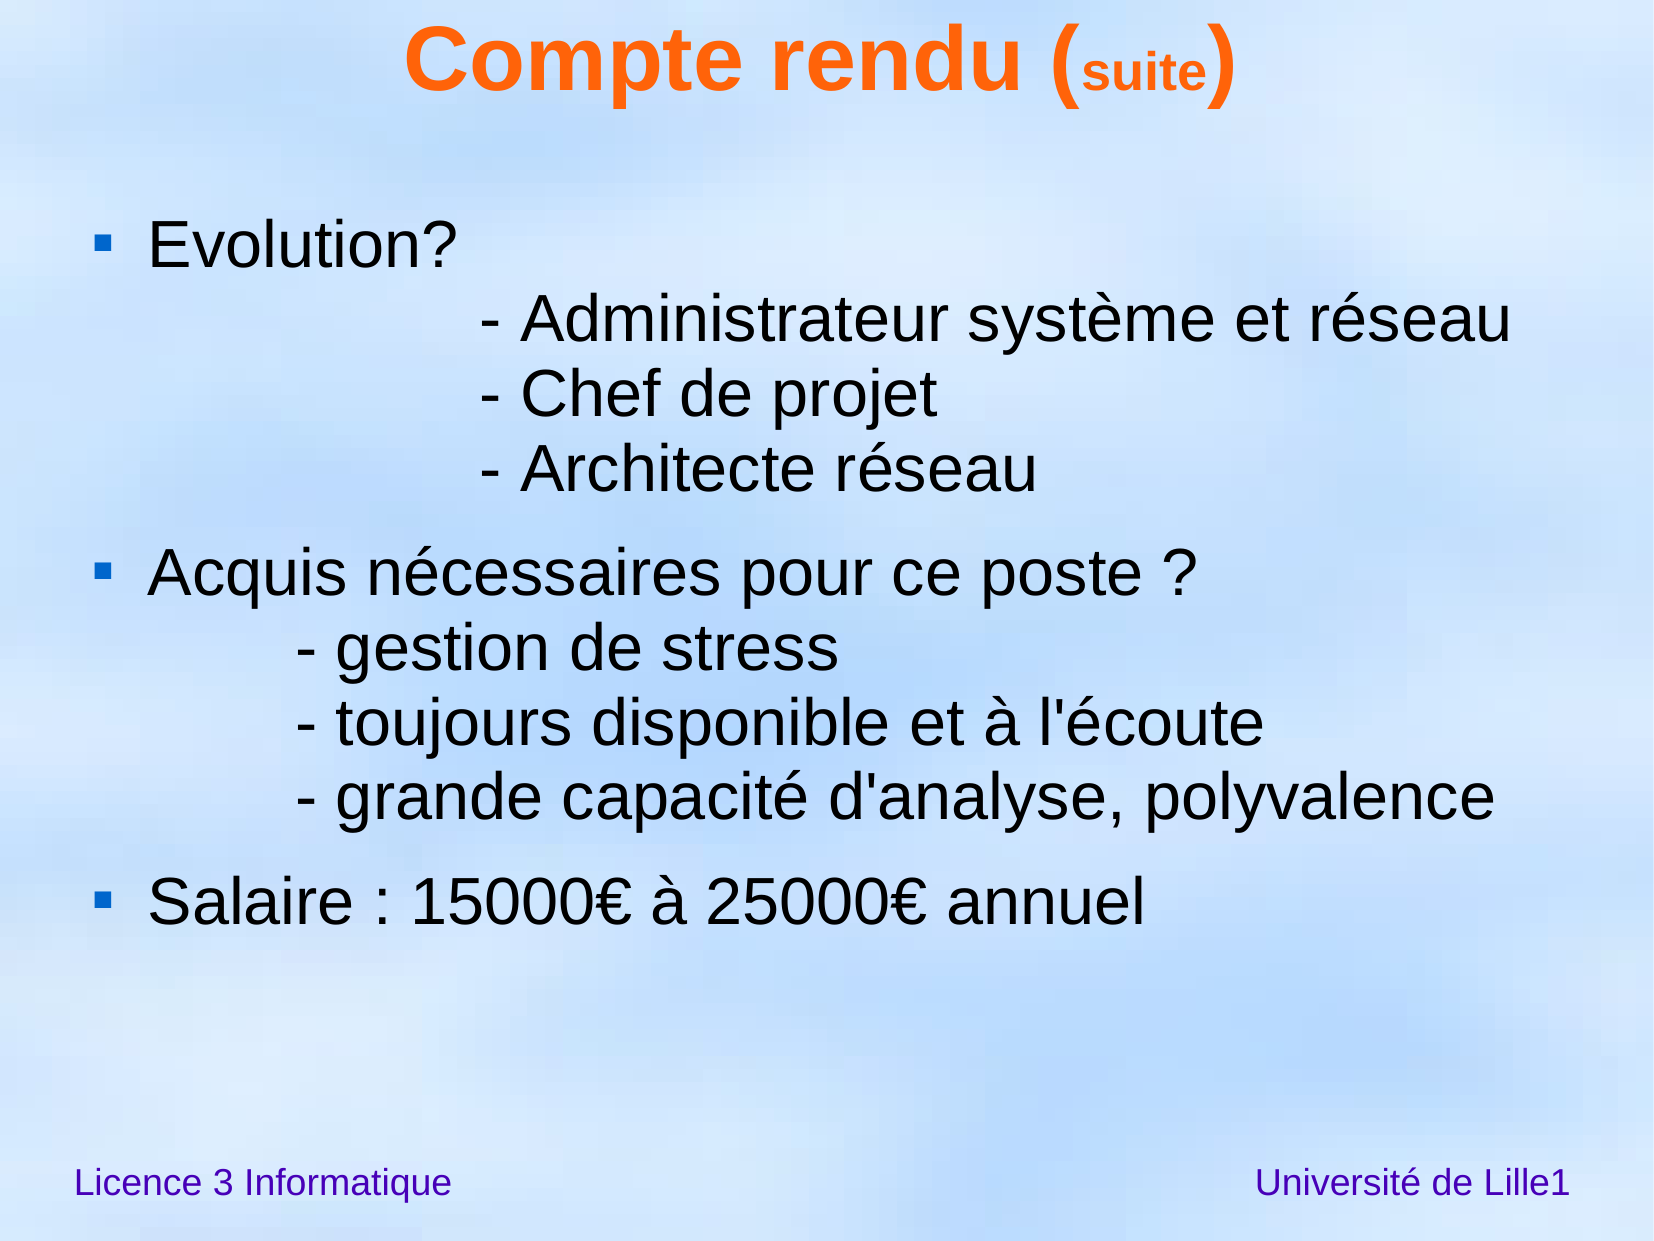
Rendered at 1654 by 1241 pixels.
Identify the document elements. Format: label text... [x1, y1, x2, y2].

picture [0, 0, 1654, 1241]
title Compte rendu (suite) [76, 0, 1565, 118]
text_box Licence 3 Informatique Université de Lille1 [59, 1153, 1625, 1211]
list Evolution? - Administrateur système et réseau - Chef de projet - Architecte réseau Acquis nécessaires pour ce poste ? - gestion de stress - toujours disponible et à l'écoute - grande capacité d'analyse, polyvalence Salaire : 15000€ à 25000€ annuel [76, 206, 1565, 1011]
